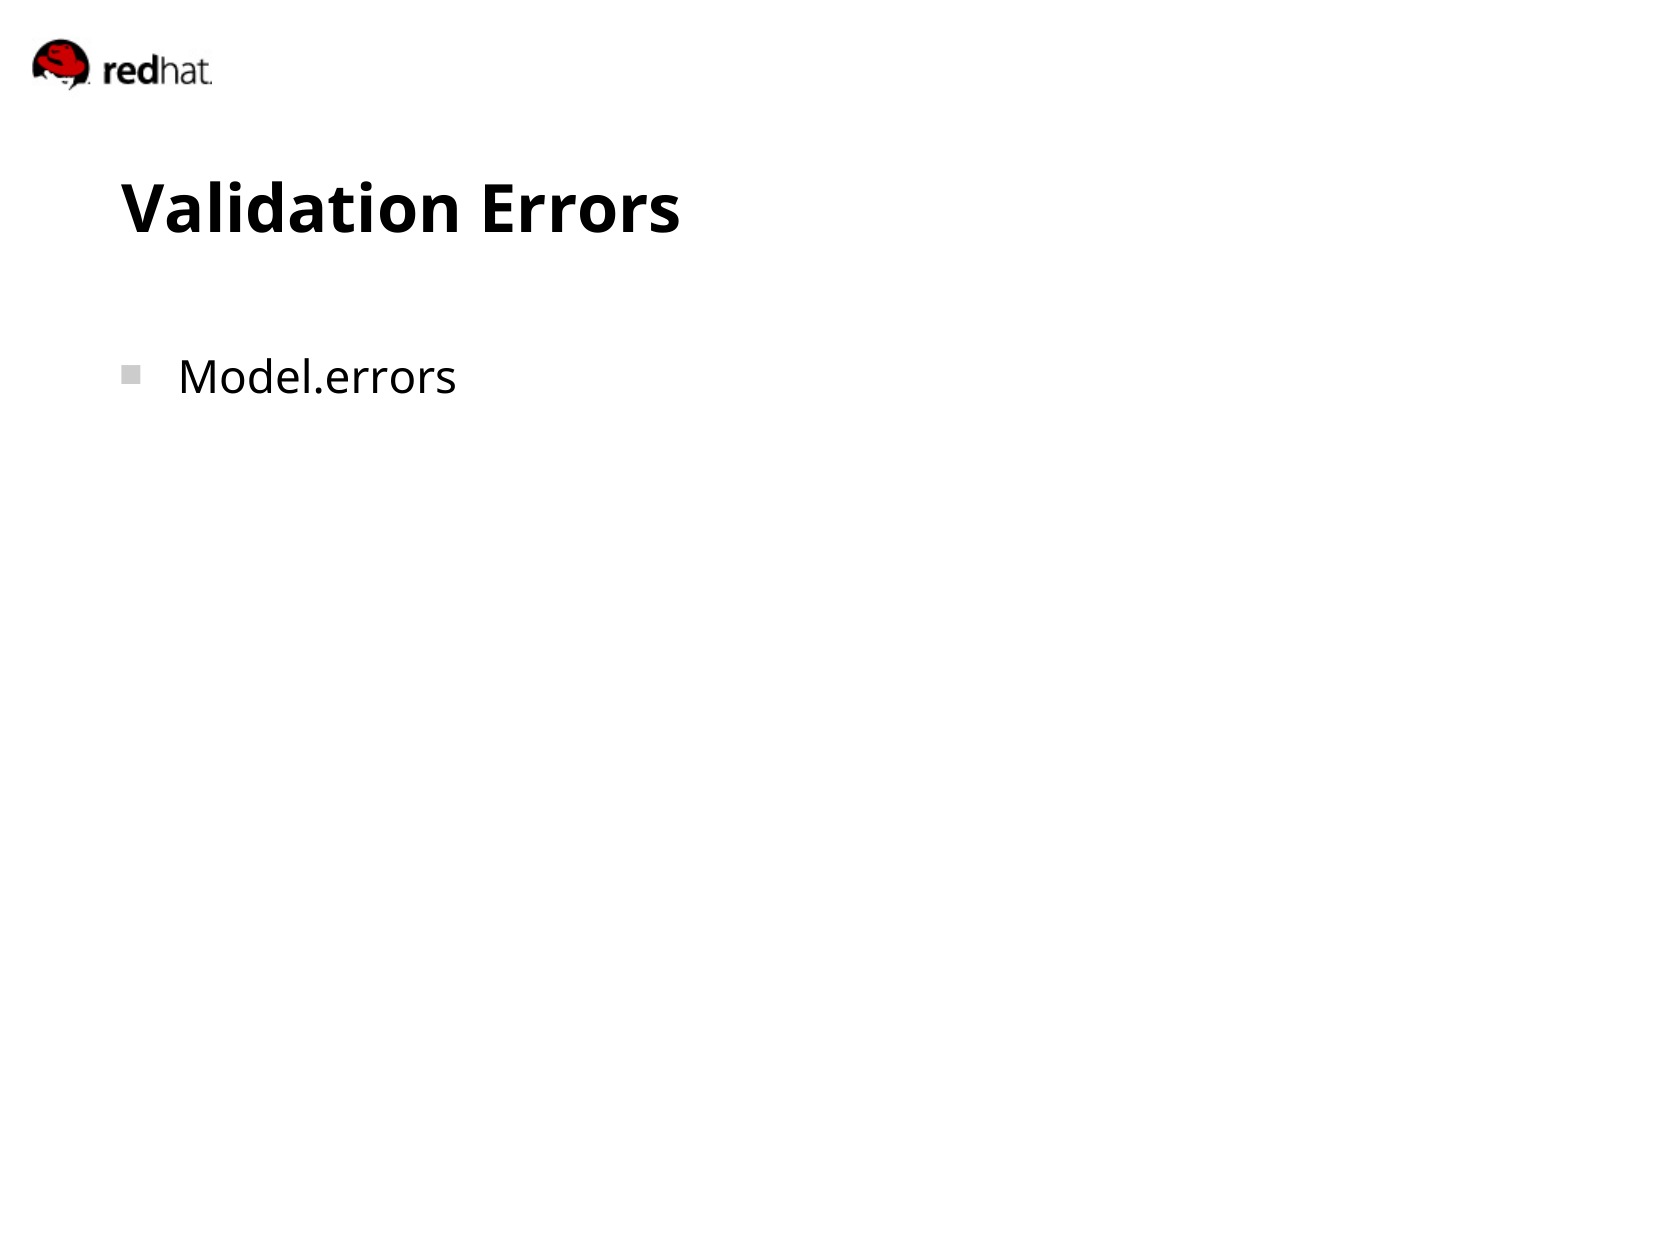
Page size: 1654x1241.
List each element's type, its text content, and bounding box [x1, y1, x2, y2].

picture [31, 37, 212, 98]
list Model.errors [121, 344, 1534, 1127]
title Validation Errors [121, 102, 1534, 310]
